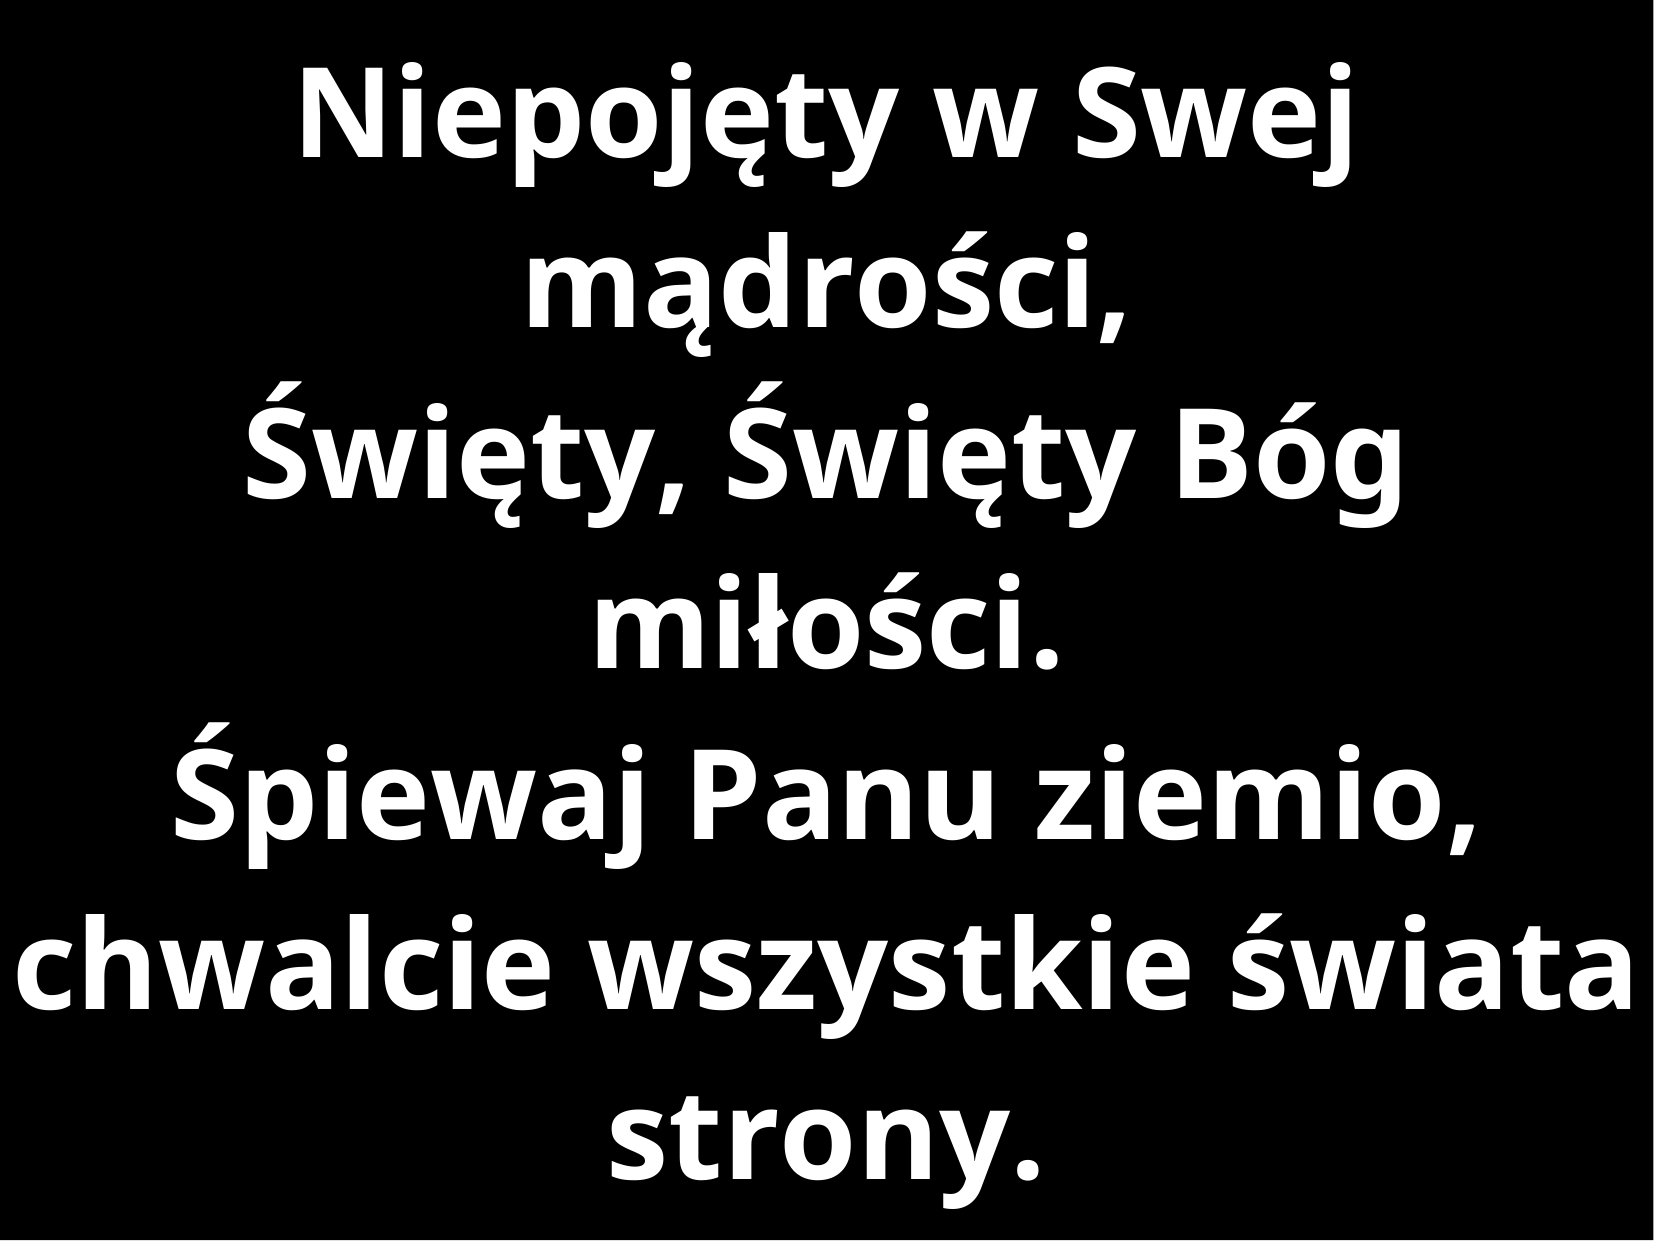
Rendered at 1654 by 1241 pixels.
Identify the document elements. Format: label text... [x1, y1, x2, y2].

title Niepojęty w Swej mądrości, Święty, Święty Bóg miłości. Śpiewaj Panu ziemio, chwalcie wszystkie świata strony. [0, 0, 1654, 1241]
